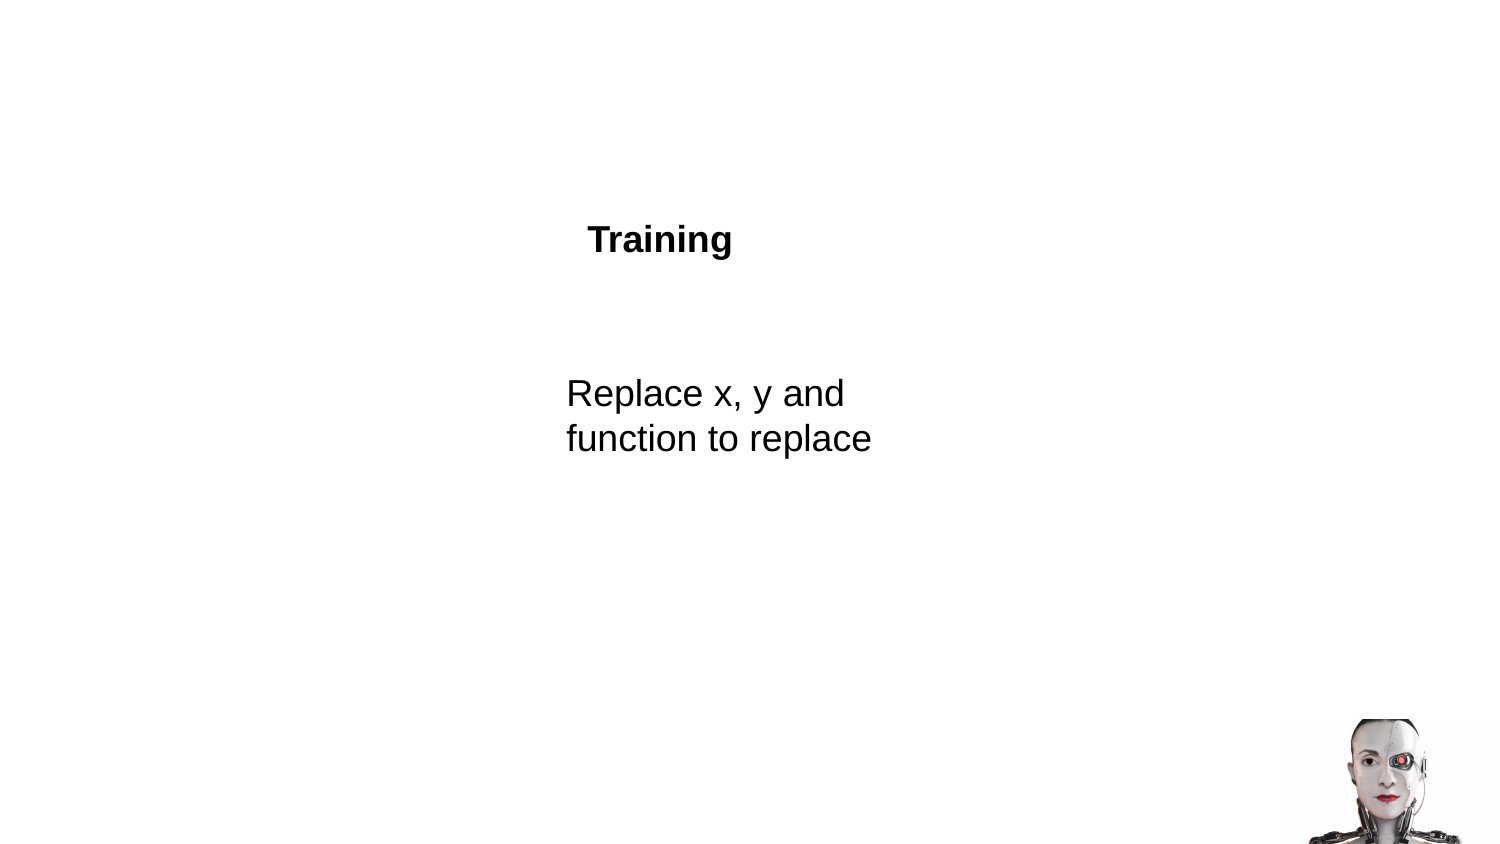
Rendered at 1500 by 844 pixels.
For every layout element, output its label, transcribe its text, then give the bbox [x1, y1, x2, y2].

text_box Training [572, 199, 877, 275]
picture [1279, 719, 1500, 844]
text_box Replace x, y and function to replace [551, 354, 949, 475]
